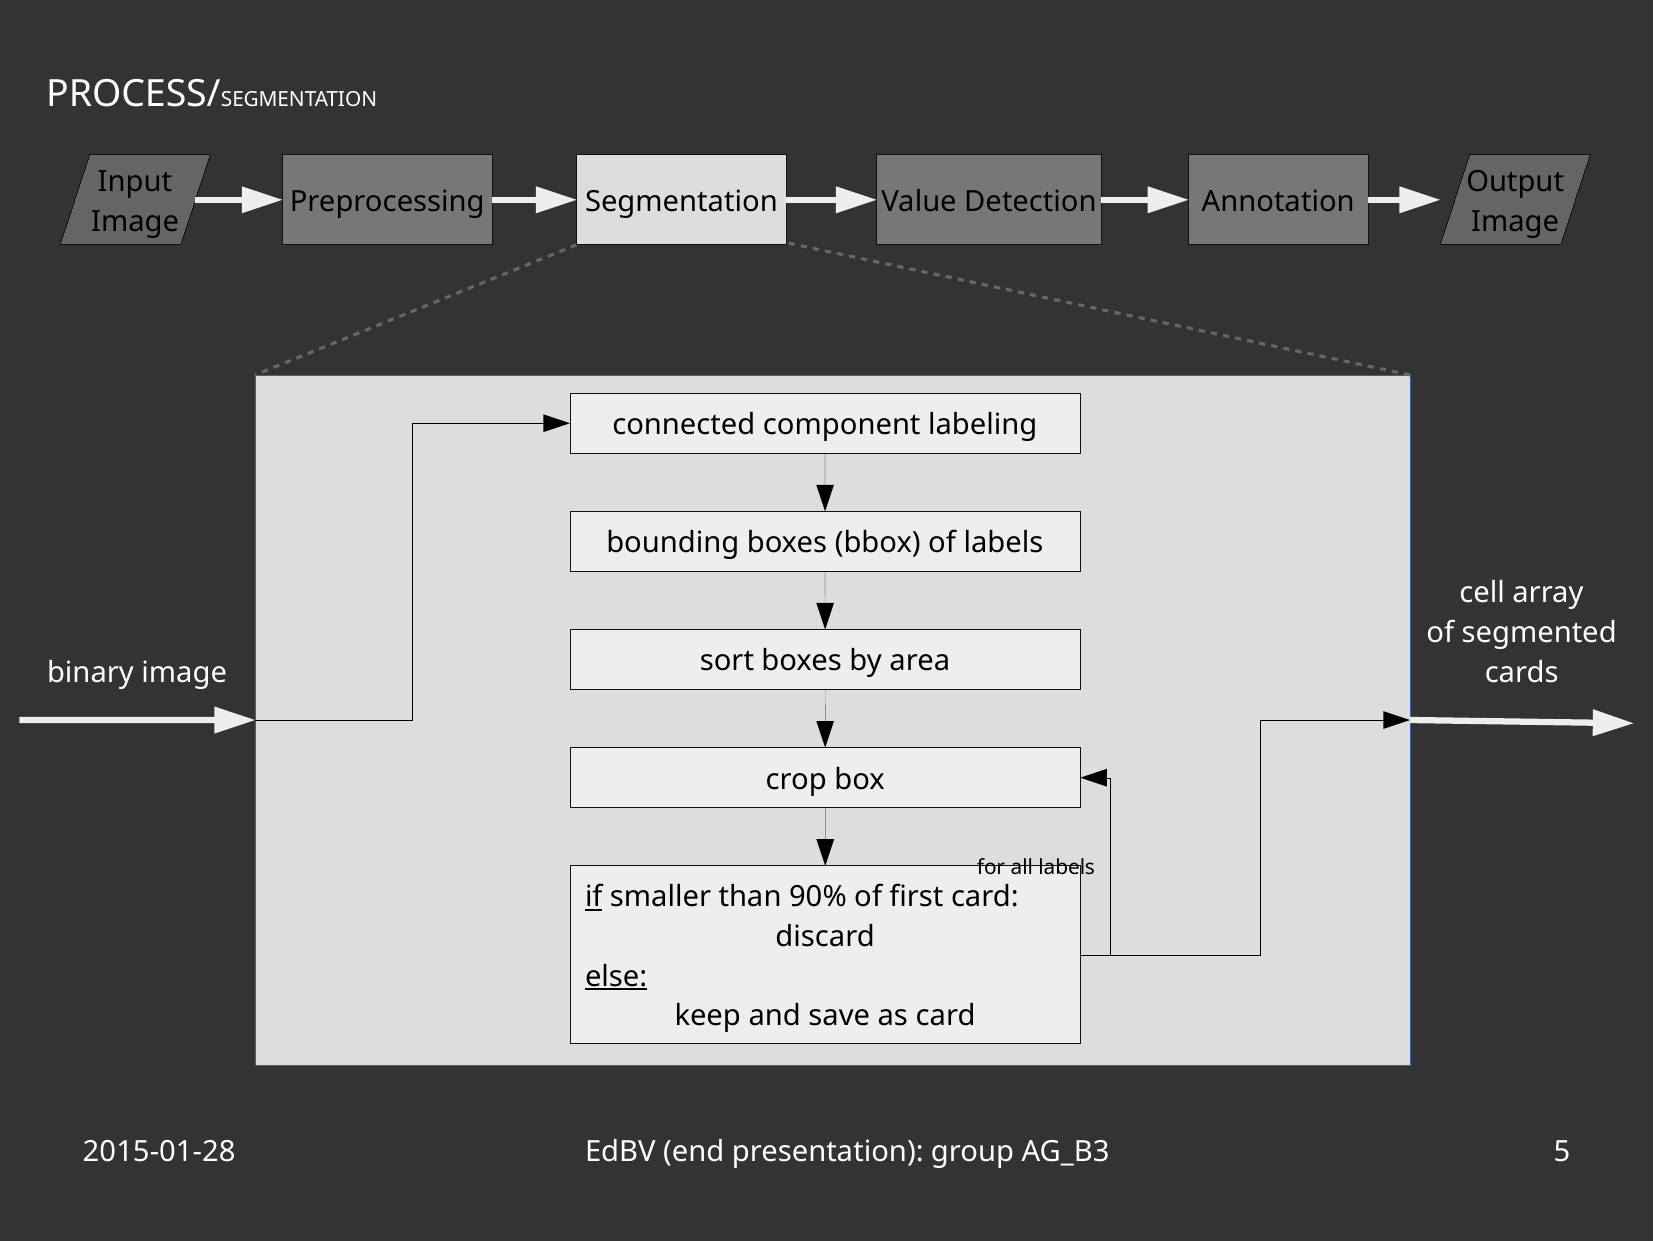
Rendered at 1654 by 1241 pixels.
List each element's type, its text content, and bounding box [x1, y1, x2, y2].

text_box sort boxes by area [570, 629, 1081, 690]
text_box connected component labeling [570, 393, 1081, 454]
text_box Segmentation [576, 154, 787, 245]
text_box [255, 424, 1411, 1066]
text_box Preprocessing [282, 154, 493, 245]
text_box PROCESS/SEGMENTATION [31, 59, 394, 130]
text_box [826, 779, 1110, 955]
text_box bounding boxes (bbox) of labels [570, 511, 1081, 572]
text_box Value Detection [876, 154, 1102, 245]
text_box Output Image [1440, 154, 1591, 245]
text_box if smaller than 90% of first card: discard else: keep and save as card [570, 865, 1081, 1044]
text_box Annotation [1188, 154, 1369, 245]
text_box crop box [570, 747, 1081, 808]
text_box Input Image [60, 154, 211, 245]
text_box [255, 375, 1411, 955]
